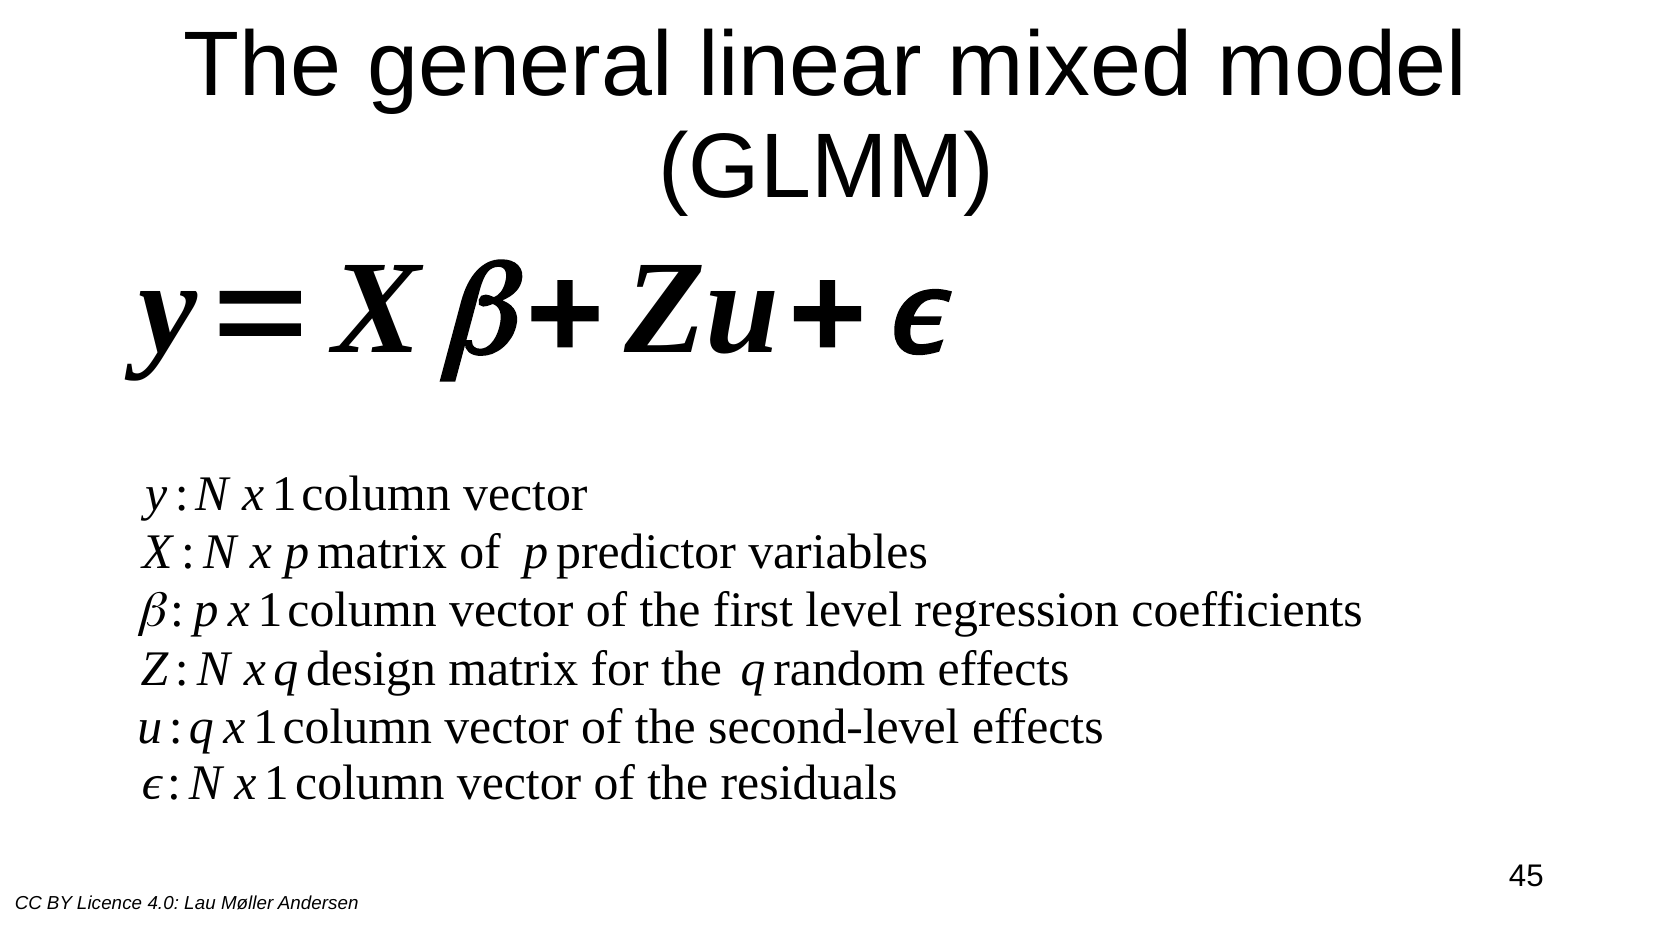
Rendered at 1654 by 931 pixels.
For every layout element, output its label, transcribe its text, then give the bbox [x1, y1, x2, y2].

text_box CC BY Licence 4.0: Lau Møller Andersen [0, 885, 388, 921]
chart [112, 233, 956, 386]
title The general linear mixed model (GLMM) [82, 12, 1571, 218]
text_box <nummer> [1494, 850, 1654, 921]
chart [131, 466, 1370, 812]
